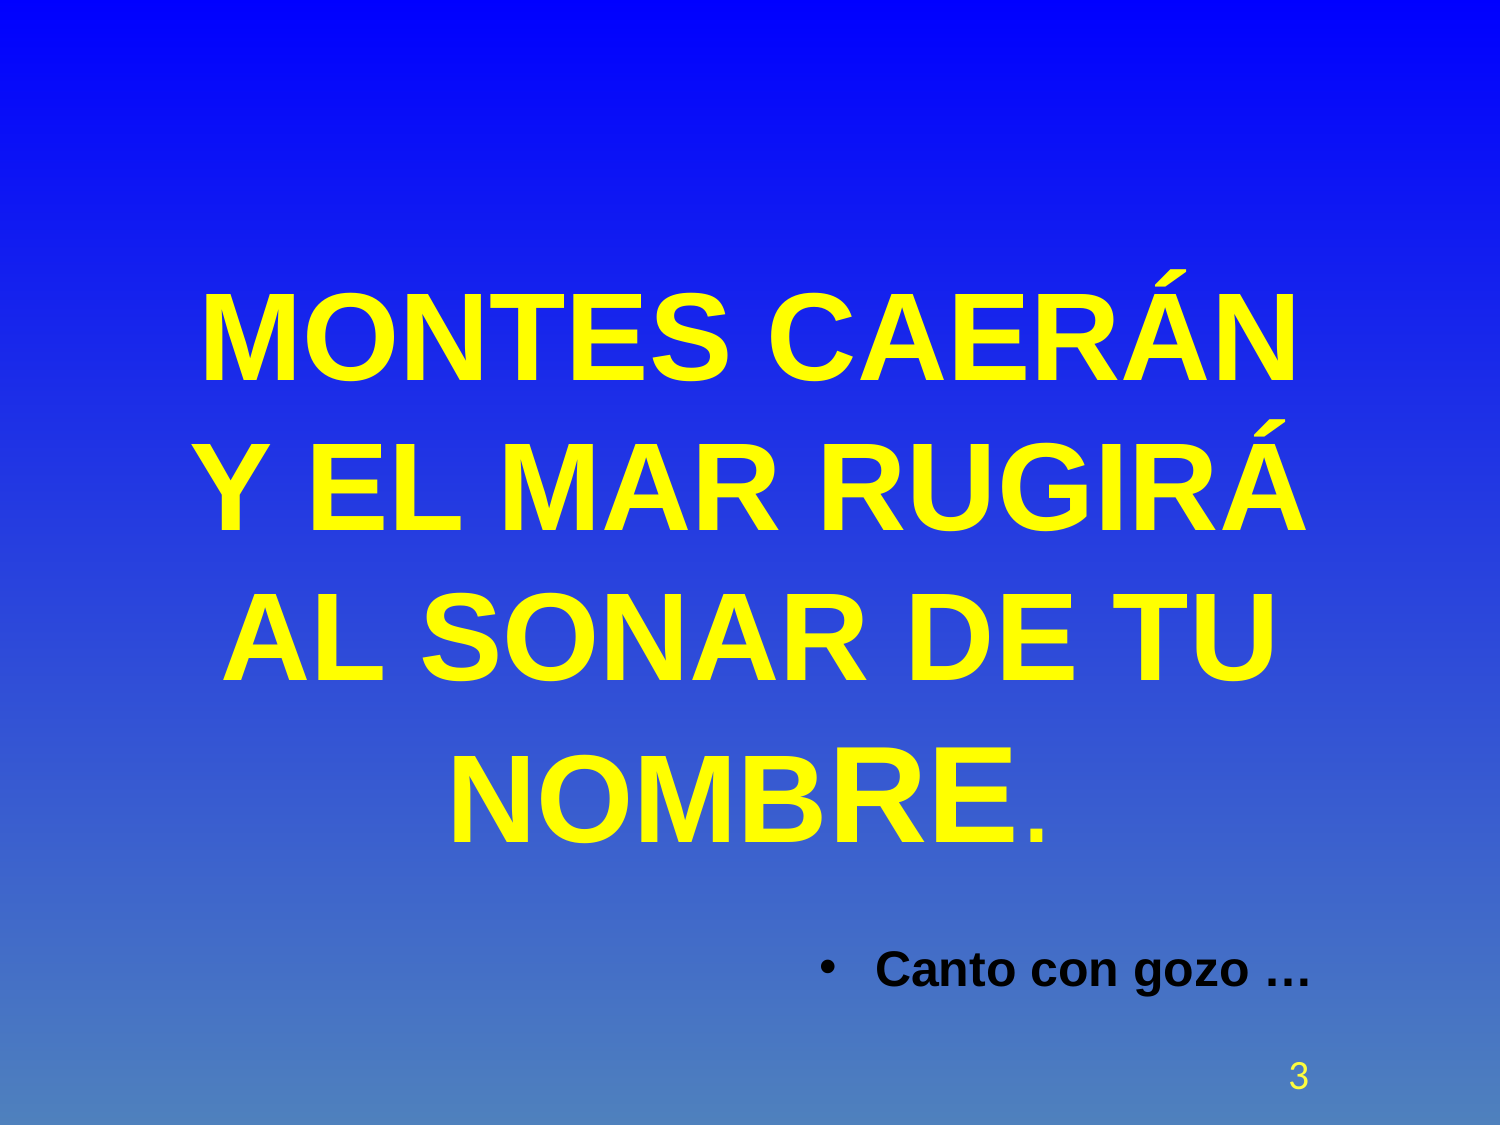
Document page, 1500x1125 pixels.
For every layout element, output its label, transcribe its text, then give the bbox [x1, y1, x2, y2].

text_box Canto con gozo … [616, 928, 1329, 1012]
text_box <número> [974, 1042, 1325, 1103]
title MONTES CAERÁN Y EL MAR RUGIRÁ AL SONAR DE TU NOMBRE. [75, 468, 1426, 657]
